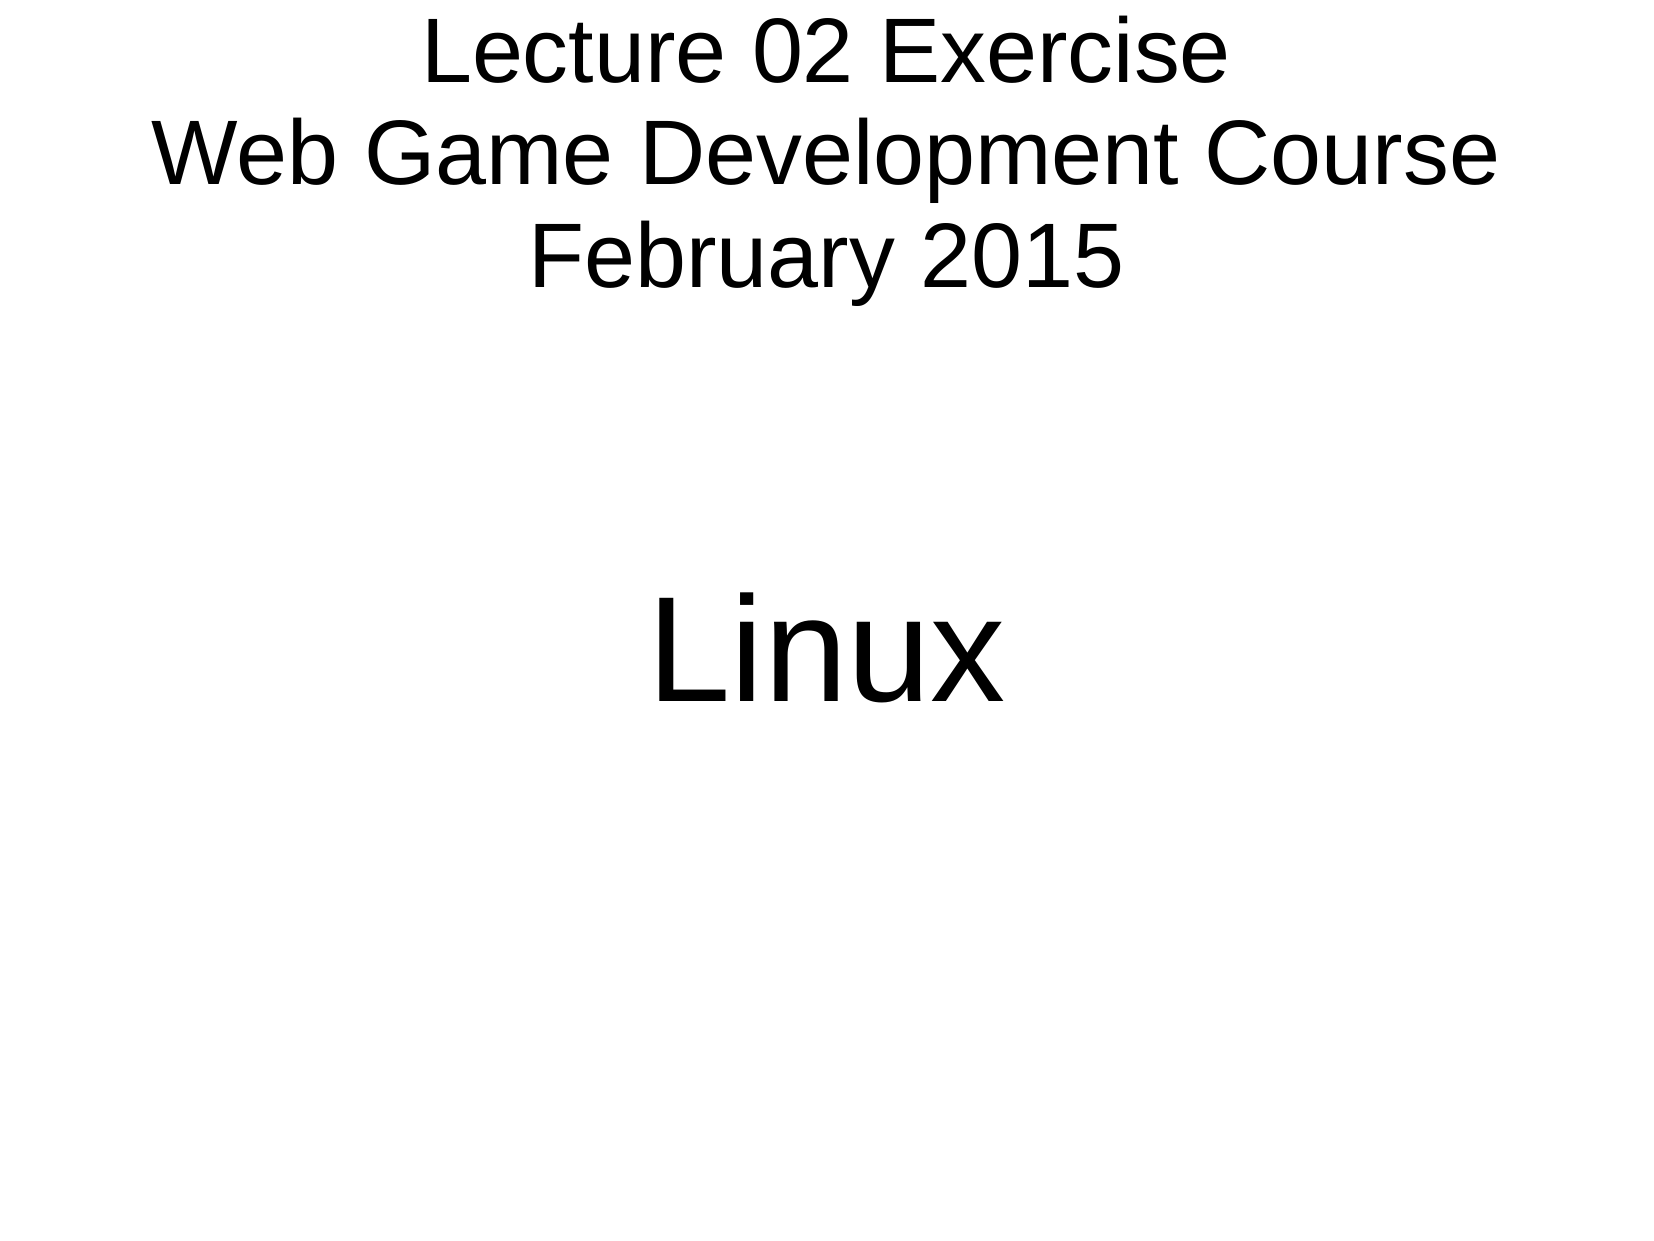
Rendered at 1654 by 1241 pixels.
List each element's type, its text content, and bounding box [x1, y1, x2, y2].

subtitle Linux [82, 290, 1571, 1010]
title Lecture 02 Exercise Web Game Development Course February 2015 [82, 0, 1571, 290]
